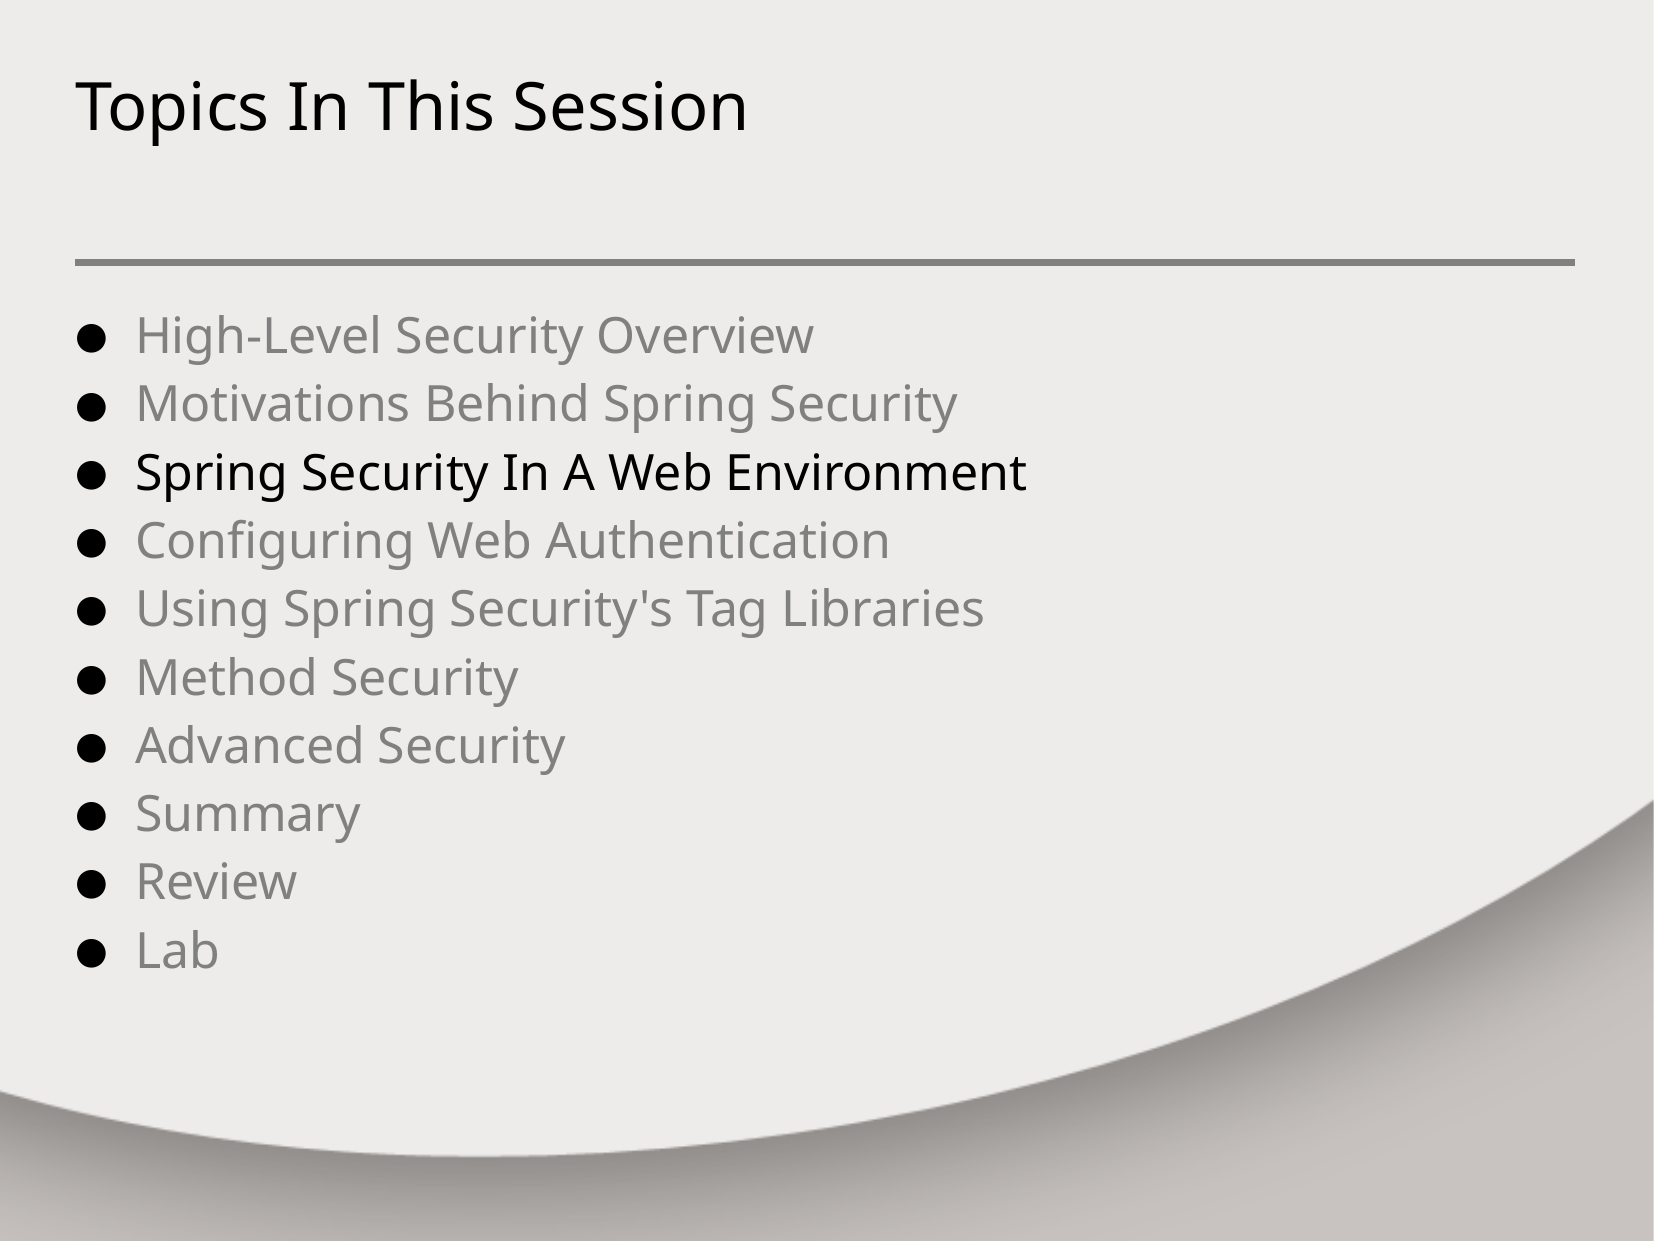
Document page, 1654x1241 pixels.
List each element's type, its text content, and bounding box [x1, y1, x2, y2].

list High-Level Security Overview Motivations Behind Spring Security Spring Security In A Web Environment Configuring Web Authentication Using Spring Security's Tag Libraries Method Security Advanced Security Summary Review Lab [75, 300, 1576, 1163]
title Topics In This Session [75, 75, 1576, 226]
picture [0, 0, 1654, 1241]
